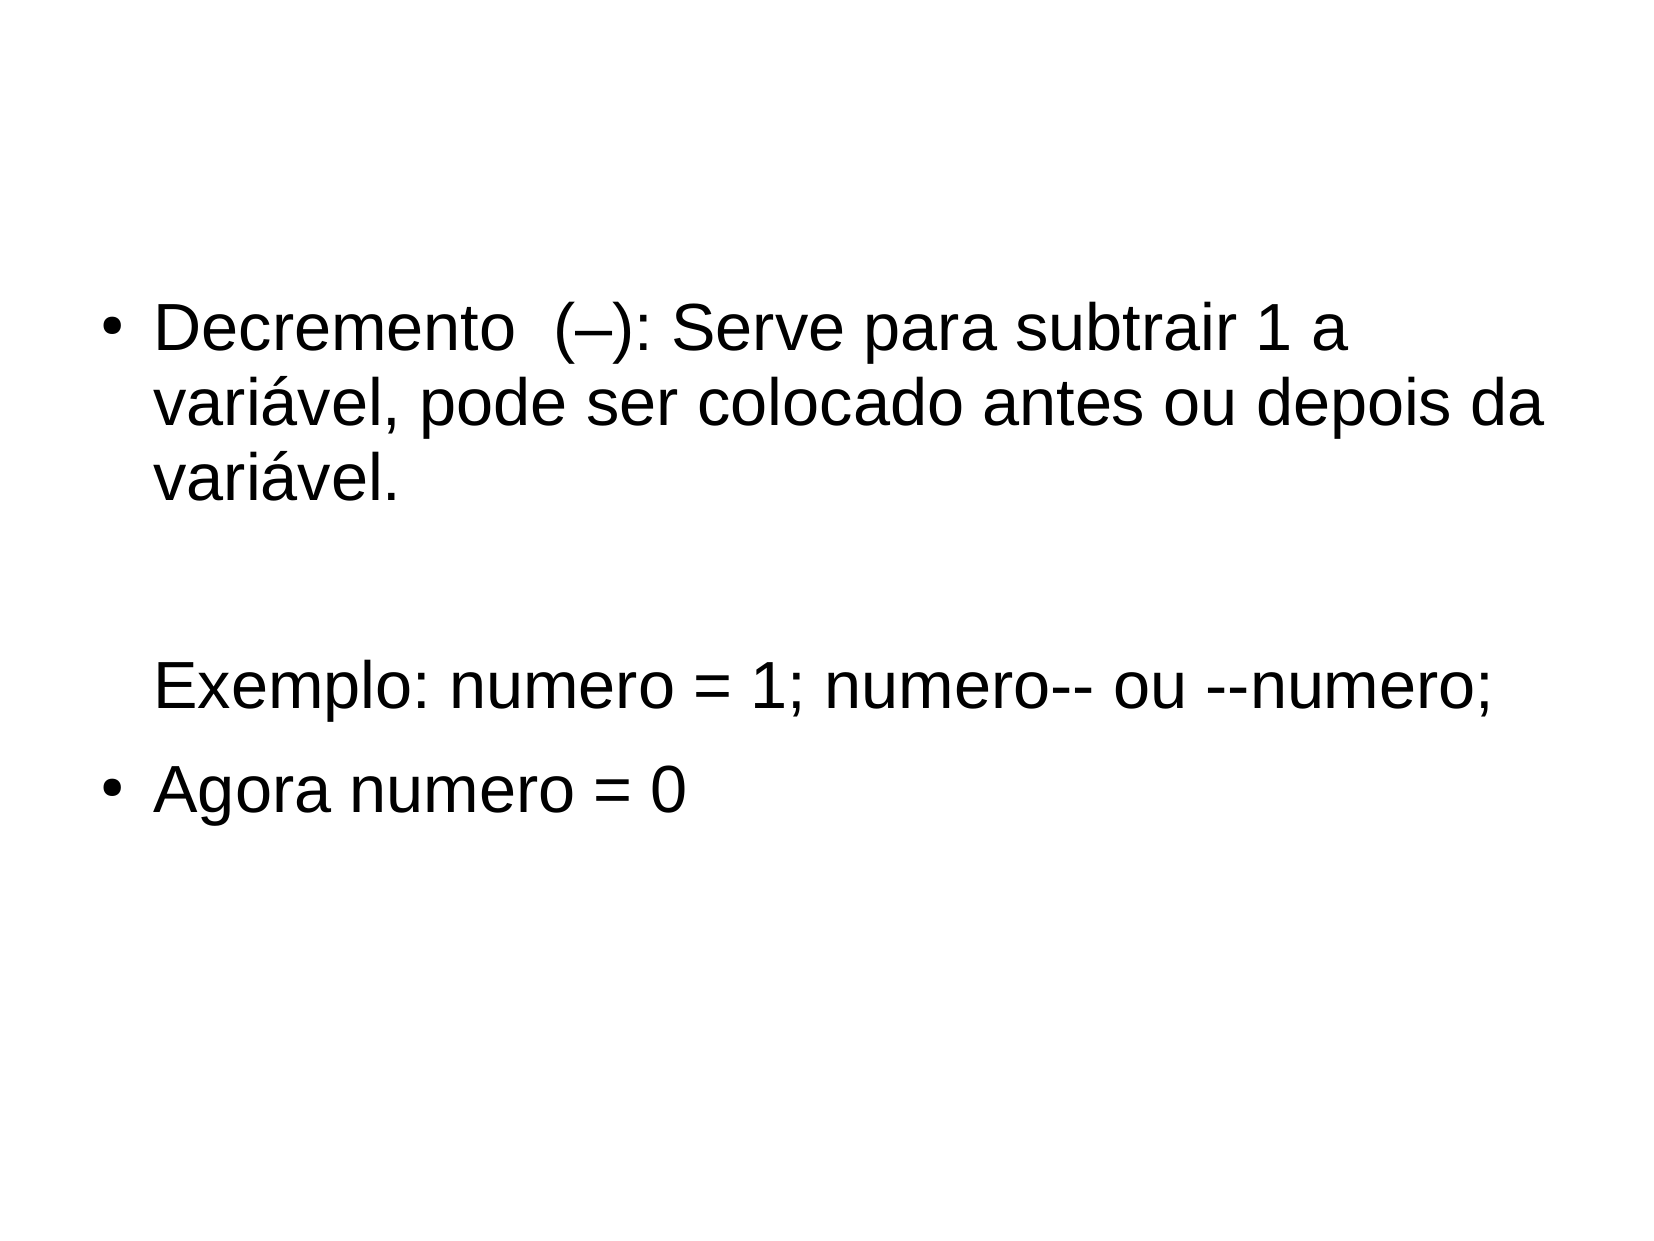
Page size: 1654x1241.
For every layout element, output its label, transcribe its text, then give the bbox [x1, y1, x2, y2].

list Decremento (–): Serve para subtrair 1 a variável, pode ser colocado antes ou depois da variável. Exemplo: numero = 1; numero-- ou --numero; Agora numero = 0 [82, 290, 1571, 1109]
